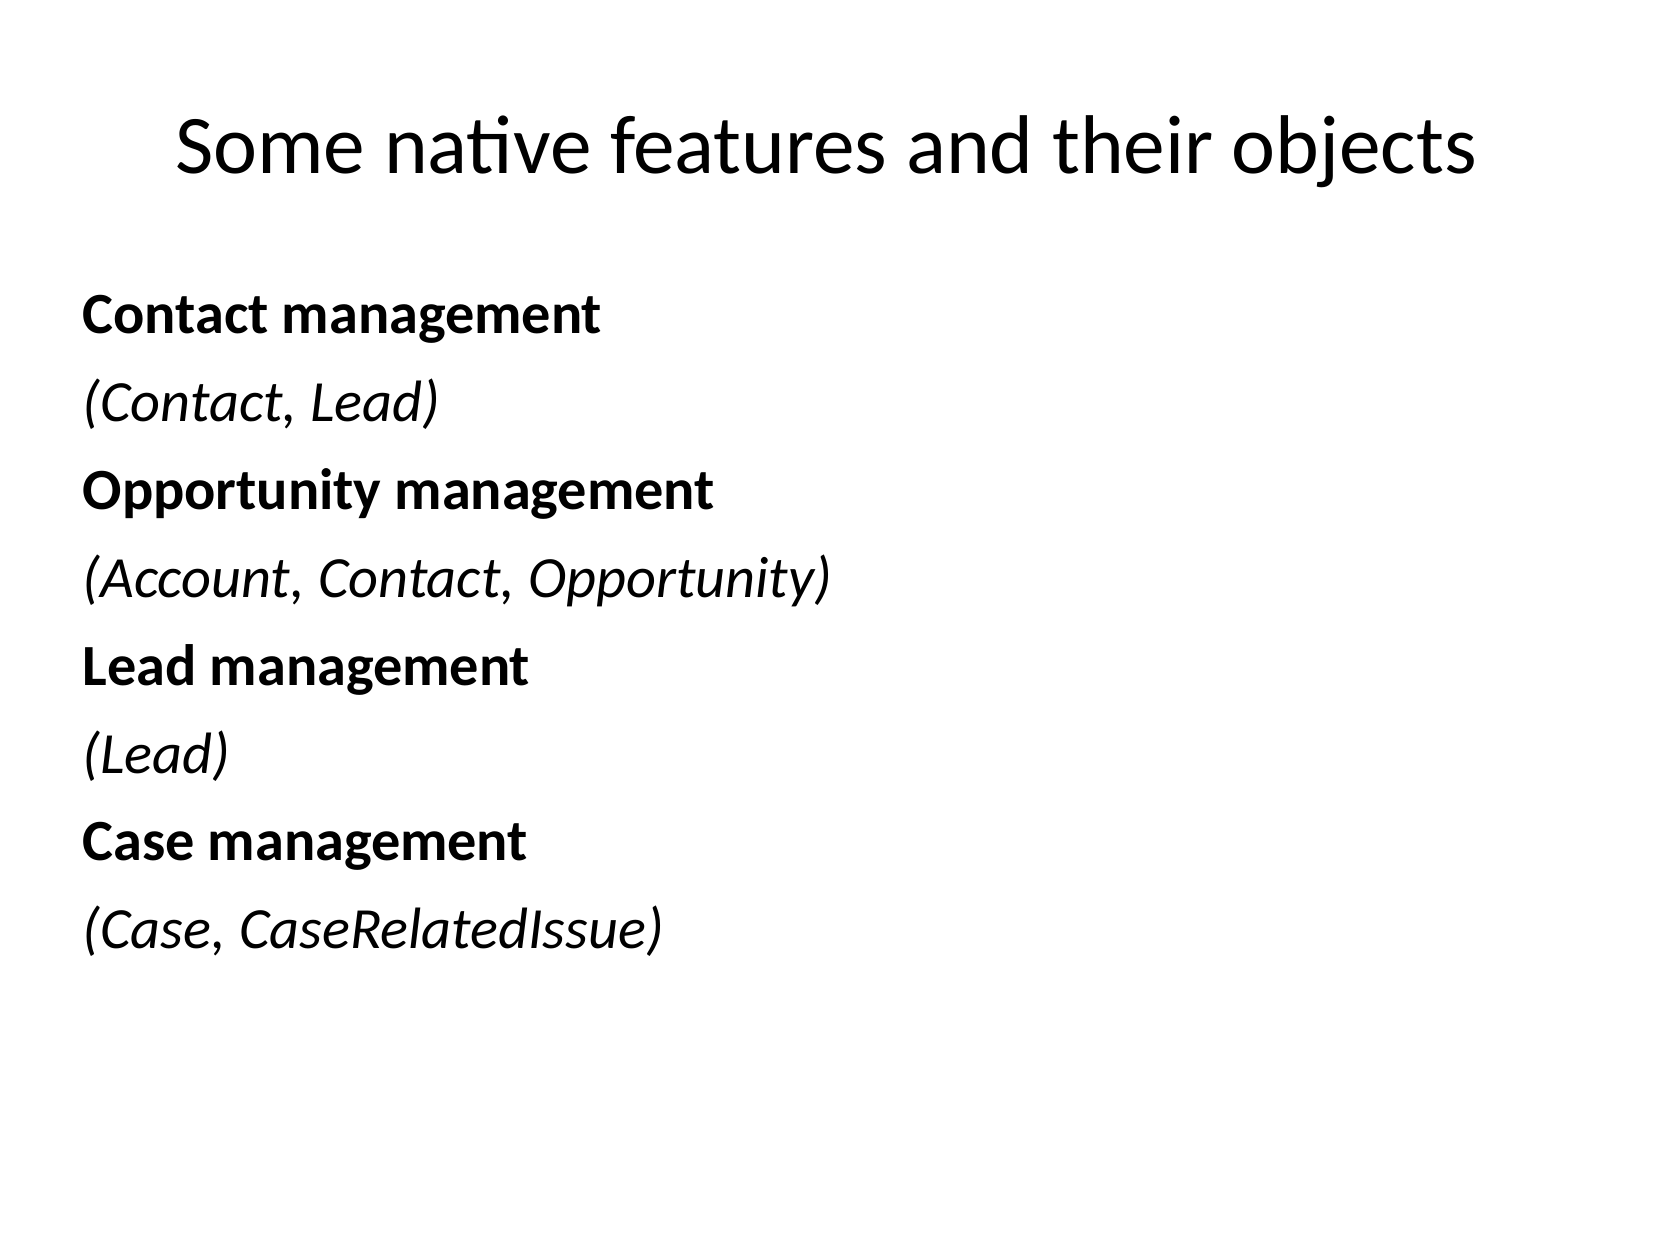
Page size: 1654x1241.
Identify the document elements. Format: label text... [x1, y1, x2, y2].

title Some native features and their objects [82, 49, 1571, 257]
list Contact management (Contact, Lead) Opportunity management (Account, Contact, Opportunity) Lead management (Lead) Case management (Case, CaseRelatedIssue) [82, 290, 1571, 1109]
